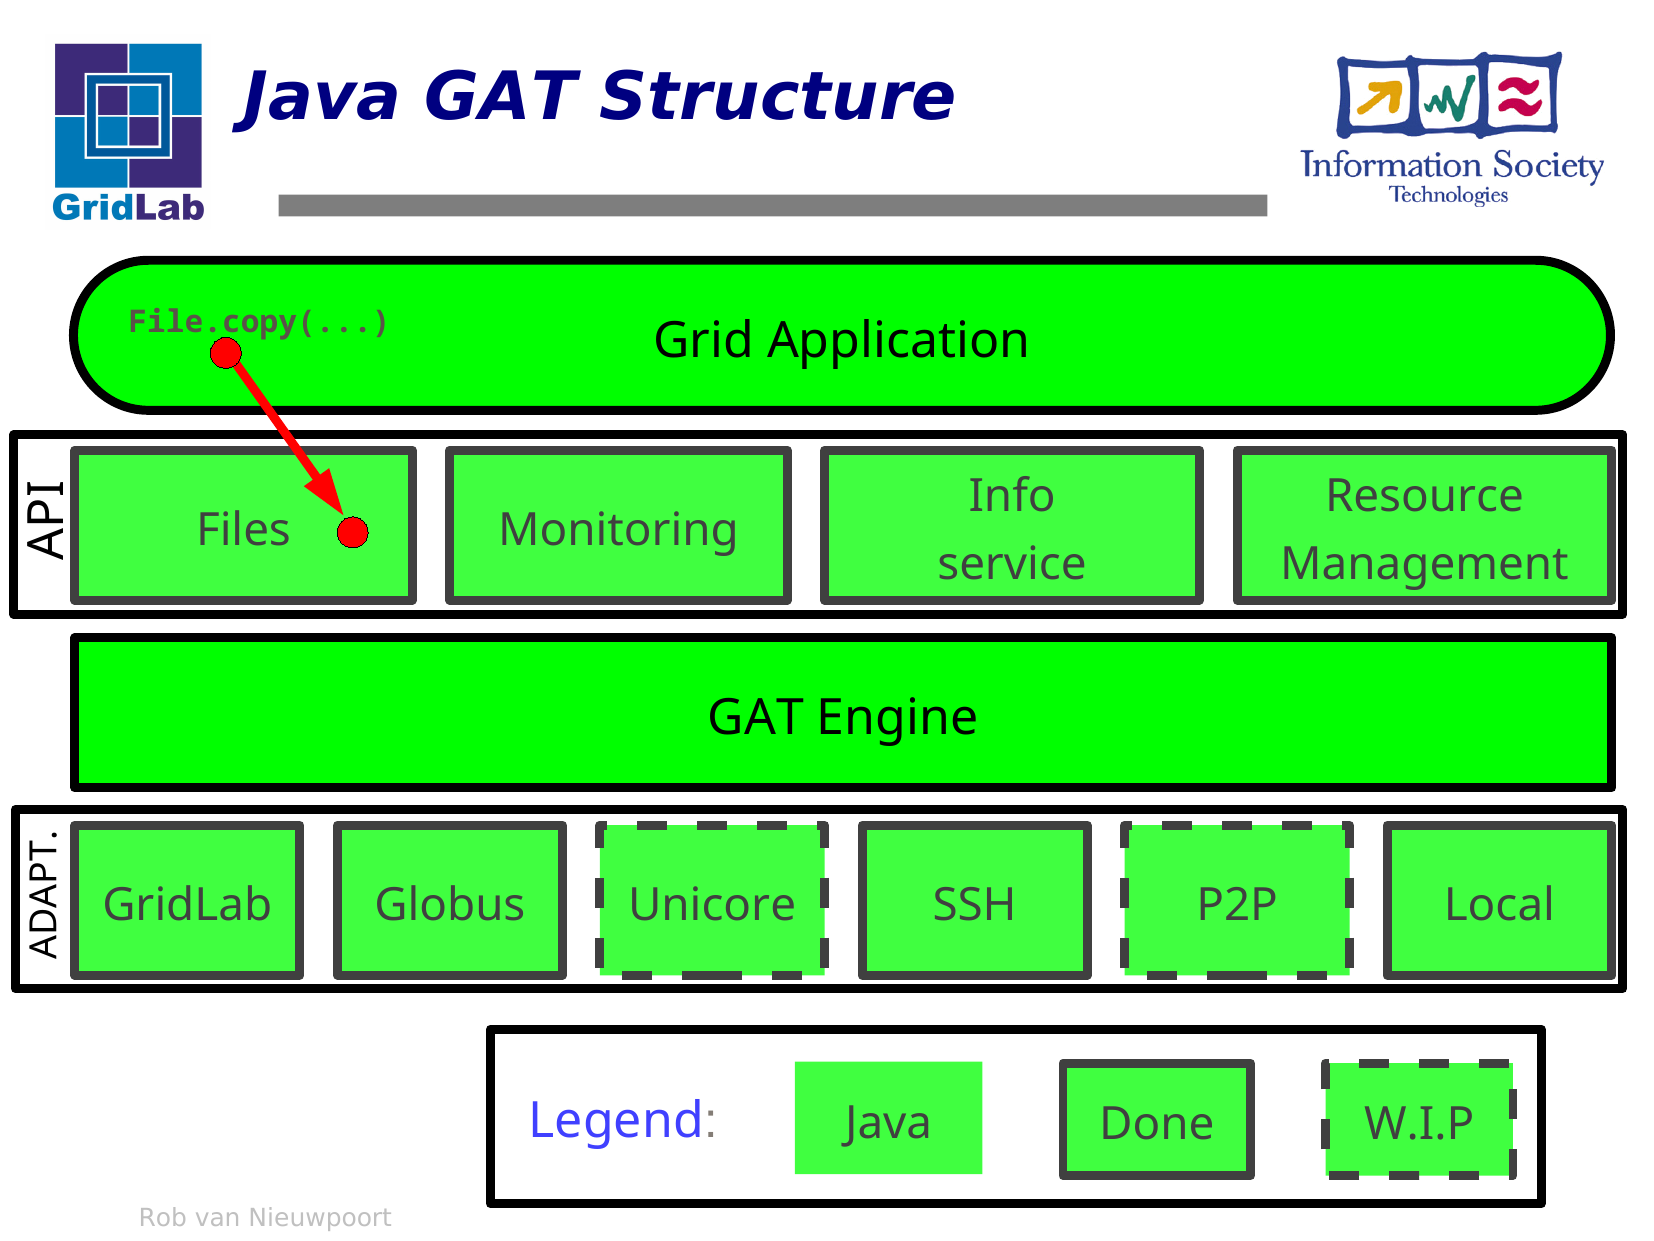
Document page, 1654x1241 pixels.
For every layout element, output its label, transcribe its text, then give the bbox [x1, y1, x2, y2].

text_box [490, 1029, 1542, 1204]
text_box ADAPT. [12, 806, 83, 985]
text_box GAT Engine [74, 637, 1612, 788]
text_box File.copy(...) [128, 295, 392, 332]
text_box Grid Application [73, 260, 1611, 411]
text_box API [4, 431, 76, 610]
text_box [210, 337, 242, 369]
text_box [15, 809, 1623, 989]
text_box [13, 434, 1623, 615]
title Java GAT Structure [243, 0, 1280, 187]
picture [1293, 34, 1611, 214]
picture [45, 34, 211, 230]
